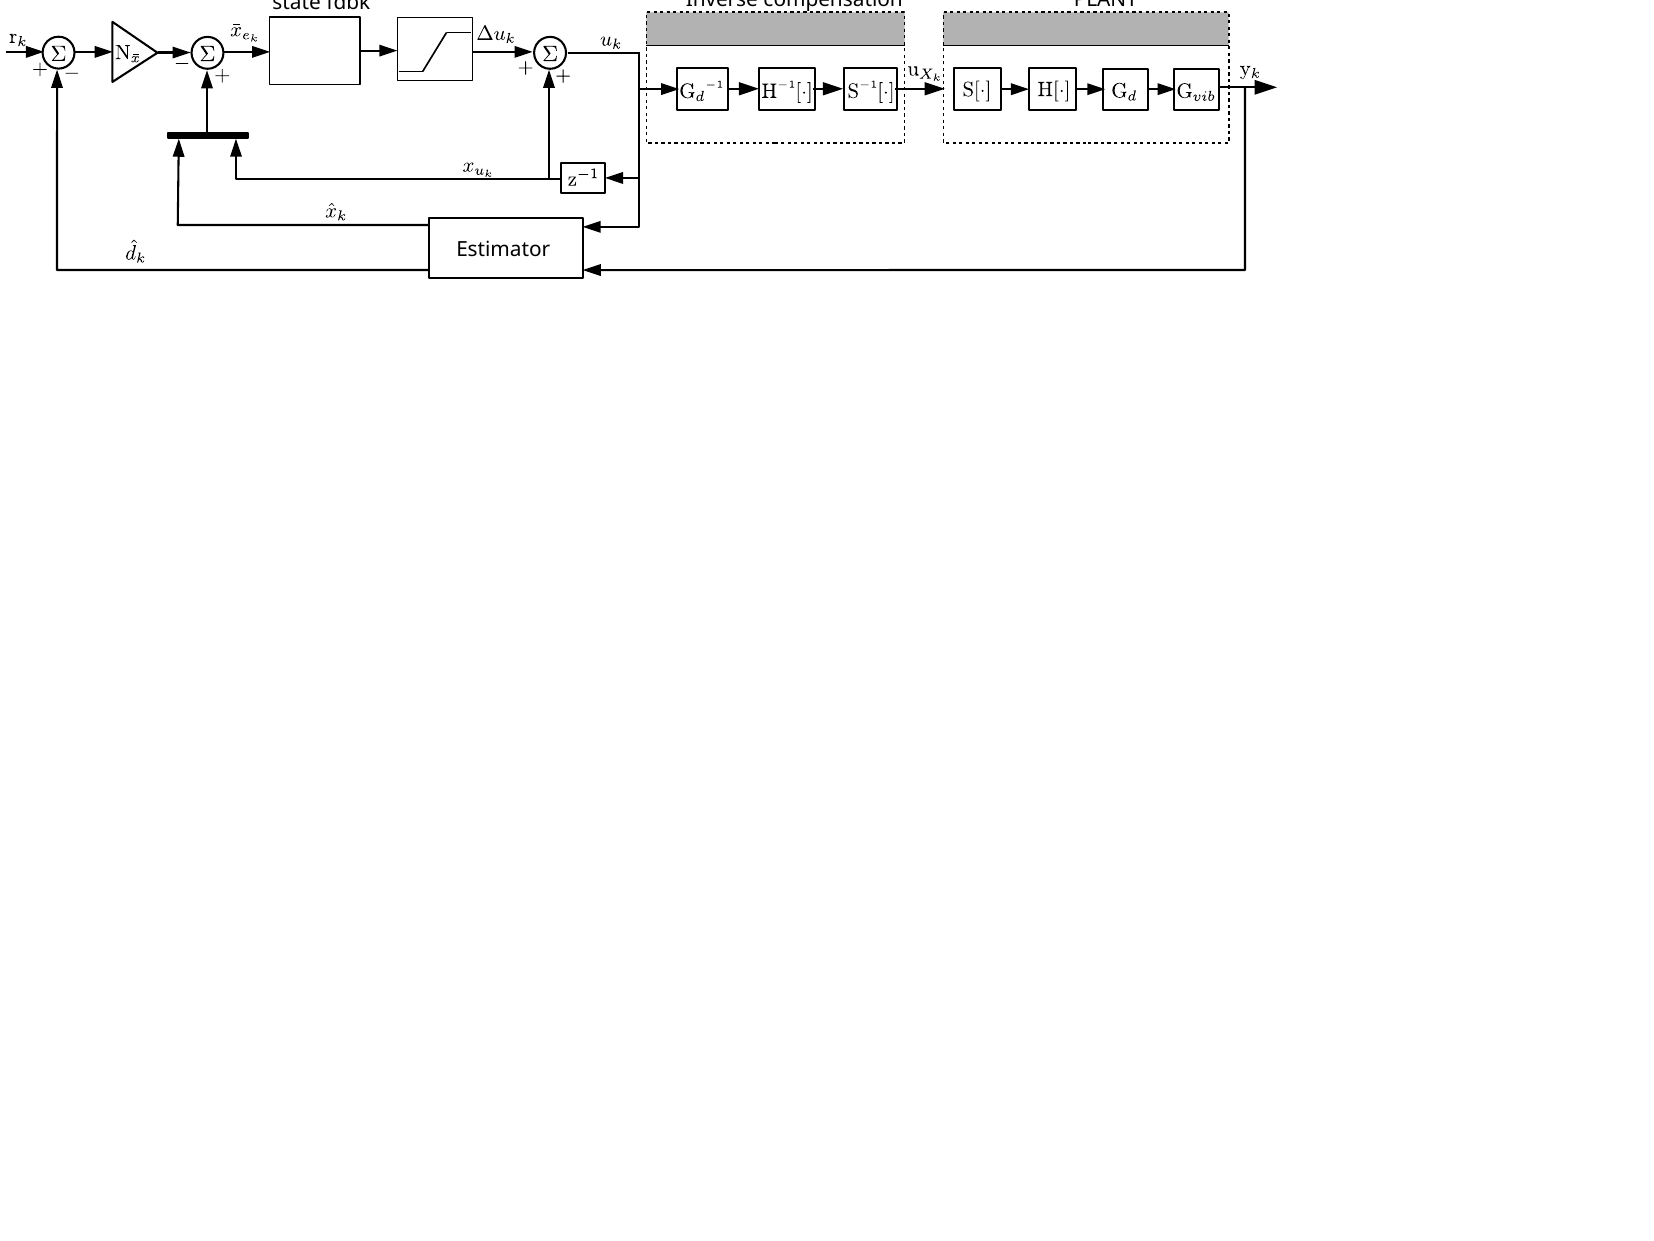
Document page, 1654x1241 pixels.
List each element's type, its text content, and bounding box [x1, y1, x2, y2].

text_box [646, 12, 905, 144]
text_box [943, 12, 1229, 144]
text_box [125, 239, 145, 263]
text_box Estimator [441, 226, 665, 343]
text_box [31, 36, 75, 77]
text_box [600, 36, 621, 49]
text_box MPC/ state fdbk [257, 0, 387, 88]
text_box [907, 66, 940, 81]
text_box [476, 25, 514, 44]
text_box [428, 217, 583, 279]
text_box [325, 202, 346, 221]
text_box [112, 21, 158, 82]
text_box [9, 33, 26, 47]
text_box Inverse compensation [671, 0, 1000, 56]
text_box [191, 36, 230, 83]
text_box [517, 61, 533, 75]
text_box [560, 162, 606, 193]
text_box [462, 162, 492, 178]
text_box [173, 63, 189, 69]
text_box [397, 17, 473, 81]
text_box PLANT [1077, 90, 1102, 99]
text_box PLANT [1148, 90, 1173, 99]
text_box PLANT [1059, 0, 1210, 88]
text_box [534, 36, 571, 84]
text_box [230, 23, 257, 42]
text_box [168, 133, 248, 138]
text_box [1239, 65, 1260, 80]
text_box [63, 72, 79, 79]
